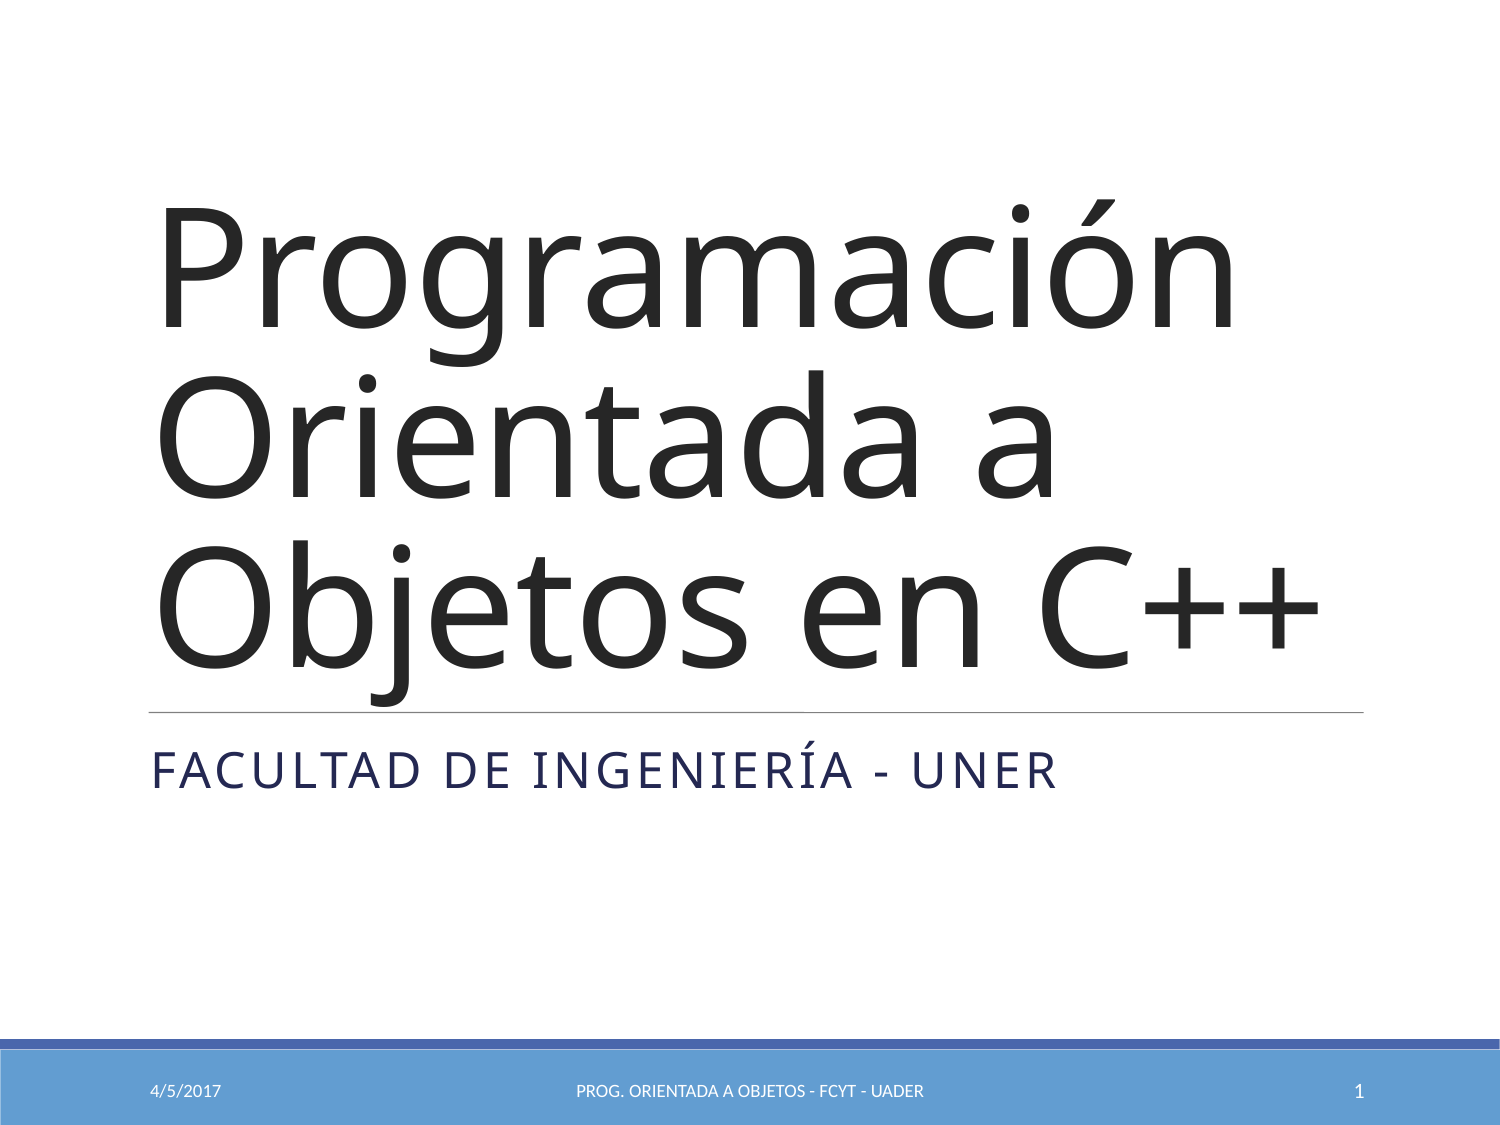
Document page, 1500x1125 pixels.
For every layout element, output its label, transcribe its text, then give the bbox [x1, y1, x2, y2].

slide_number 4/5/2017 [135, 1059, 440, 1120]
subtitle Facultad de Ingeniería - Uner [135, 730, 1373, 919]
slide_number <número> [1218, 1059, 1380, 1120]
footer Prog. Orientada a Objetos - FCyT - UADER [453, 1059, 1047, 1120]
title Programación Orientada a Objetos en C++ [135, 124, 1373, 710]
